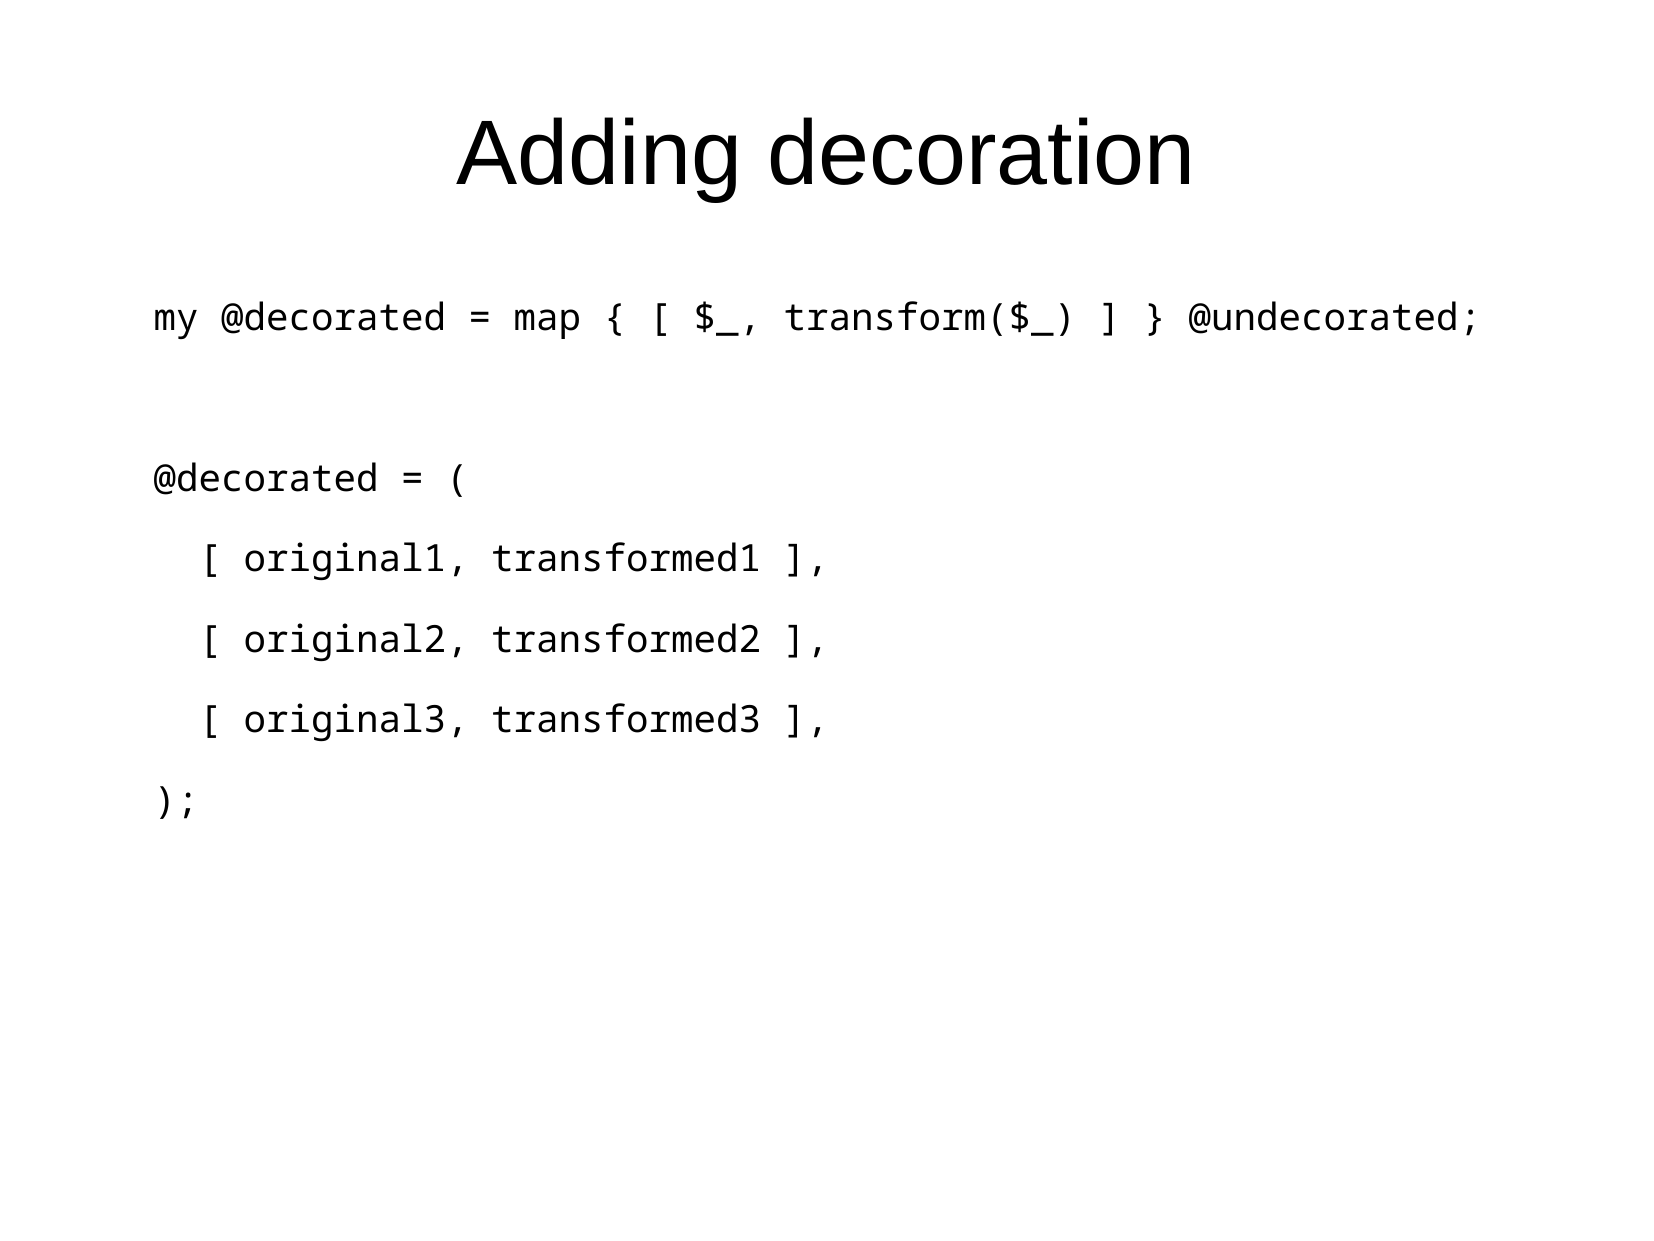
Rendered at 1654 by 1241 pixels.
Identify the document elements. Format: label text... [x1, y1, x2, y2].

list my @decorated = map { [ $_, transform($_) ] } @undecorated; @decorated = ( [ original1, transformed1 ], [ original2, transformed2 ], [ original3, transformed3 ], ); [82, 290, 1571, 1010]
title Adding decoration [82, 49, 1571, 257]
